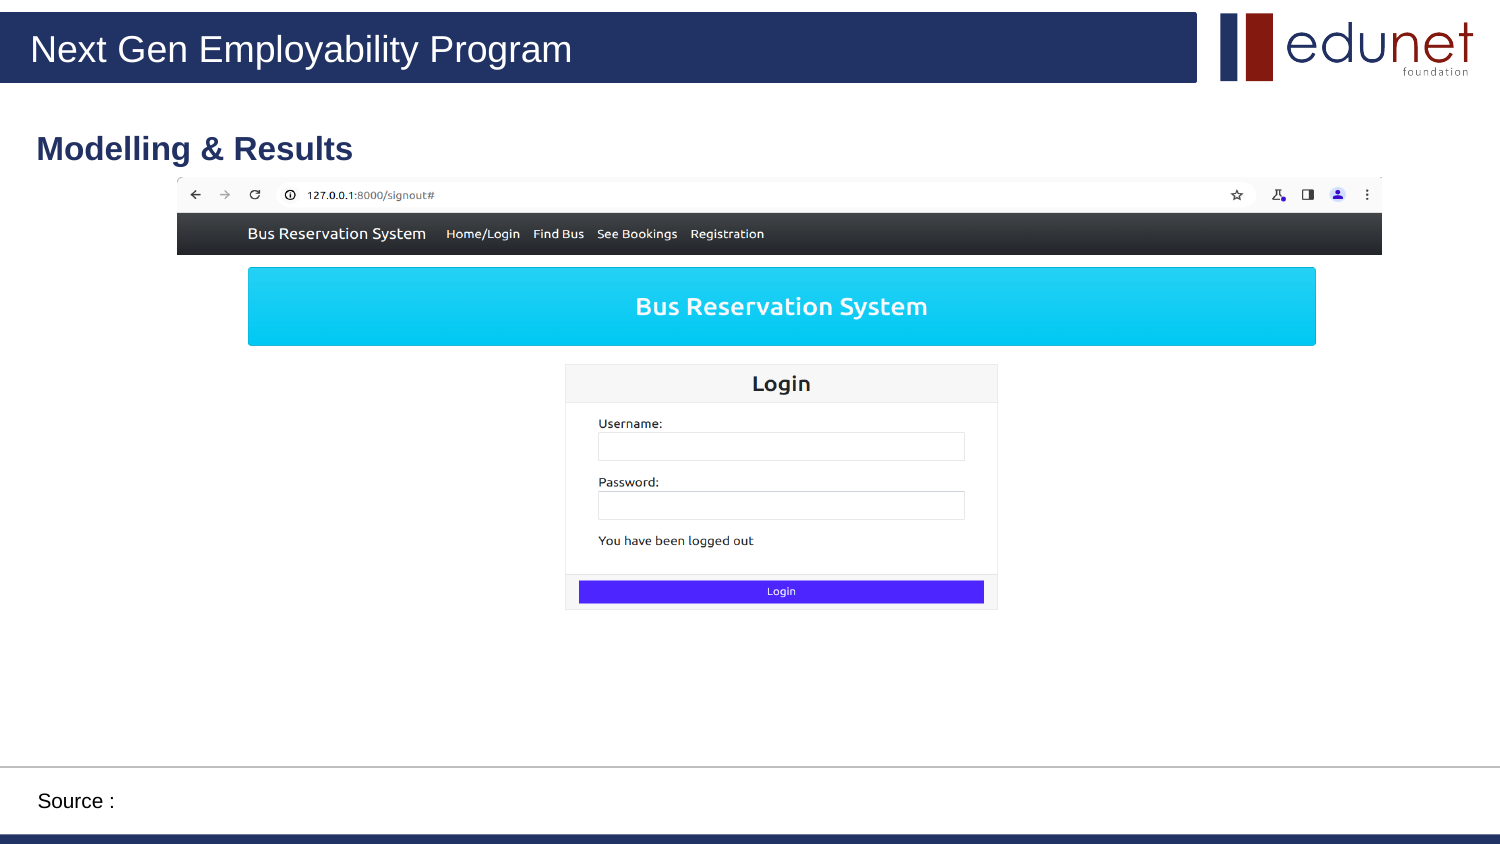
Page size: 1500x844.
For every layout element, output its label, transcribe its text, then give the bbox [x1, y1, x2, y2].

picture [177, 177, 1382, 756]
picture [1279, 14, 1482, 83]
text_box Source : [22, 773, 139, 826]
title Modelling & Results [21, 111, 504, 165]
